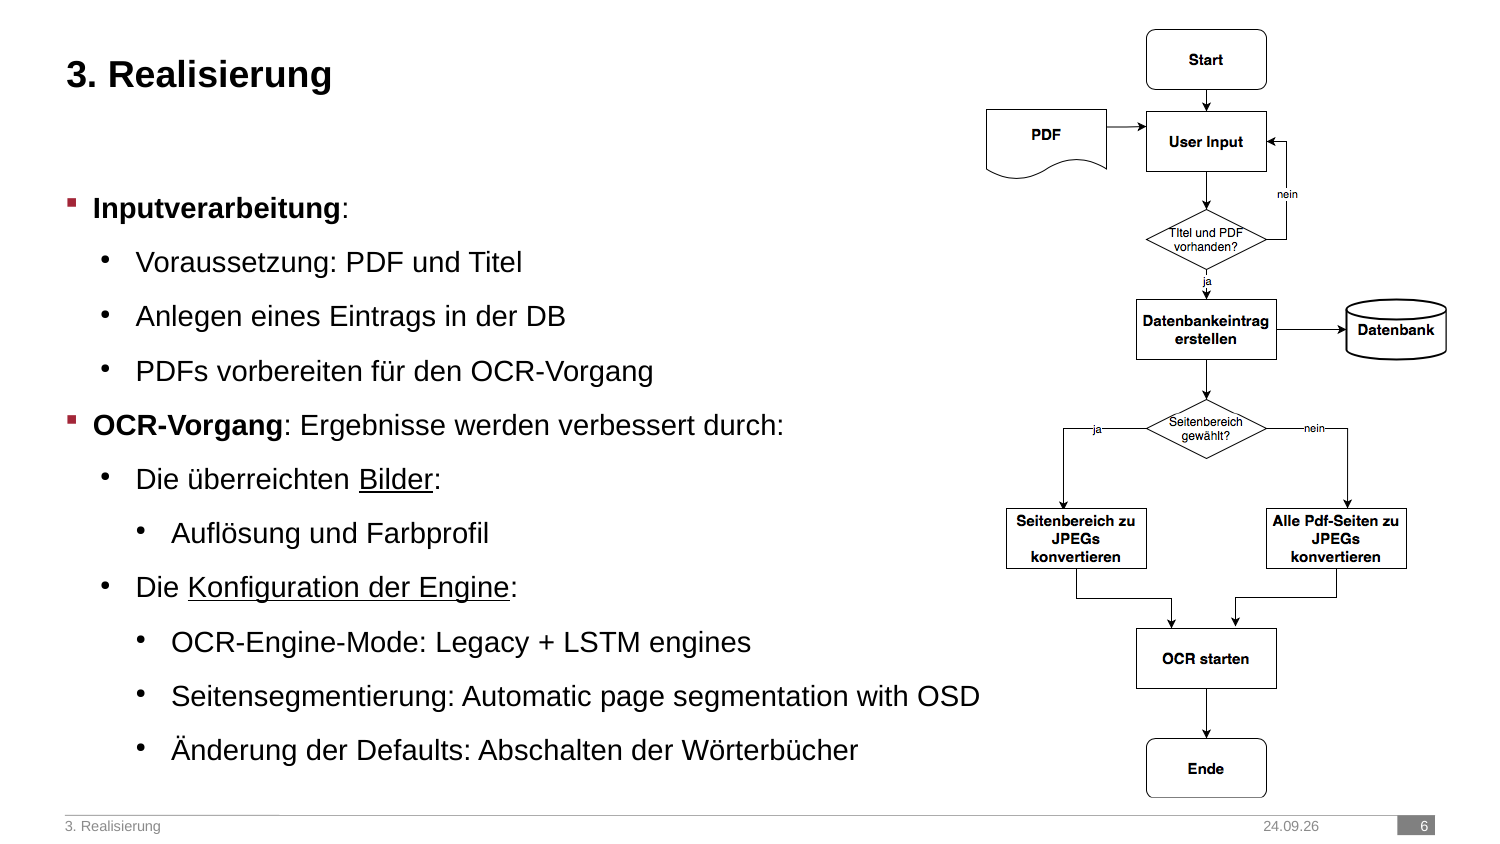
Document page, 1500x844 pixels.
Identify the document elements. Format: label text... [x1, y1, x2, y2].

picture [986, 29, 1447, 798]
text_box 3. Realisierung [66, 49, 986, 150]
text_box <number> [1393, 816, 1429, 839]
text_box Inputverarbeitung: Voraussetzung: PDF und Titel Anlegen eines Eintrags in der DB PDFs vorbereiten für den OCR-Vorgang OCR-Vorgang: Ergebnisse werden verbessert durch: Die überreichten Bilder: Auflösung und Farbprofil Die Konfiguration der Engine: OCR-Engine-Mode: Legacy + LSTM engines Seitensegmentierung: Automatic page segmentation with OSD Änderung der Defaults: Abschalten der Wörterbücher [64, 185, 986, 788]
text_box 3. Realisierung [64, 816, 1254, 837]
text_box 01.12.21 [1263, 816, 1393, 837]
